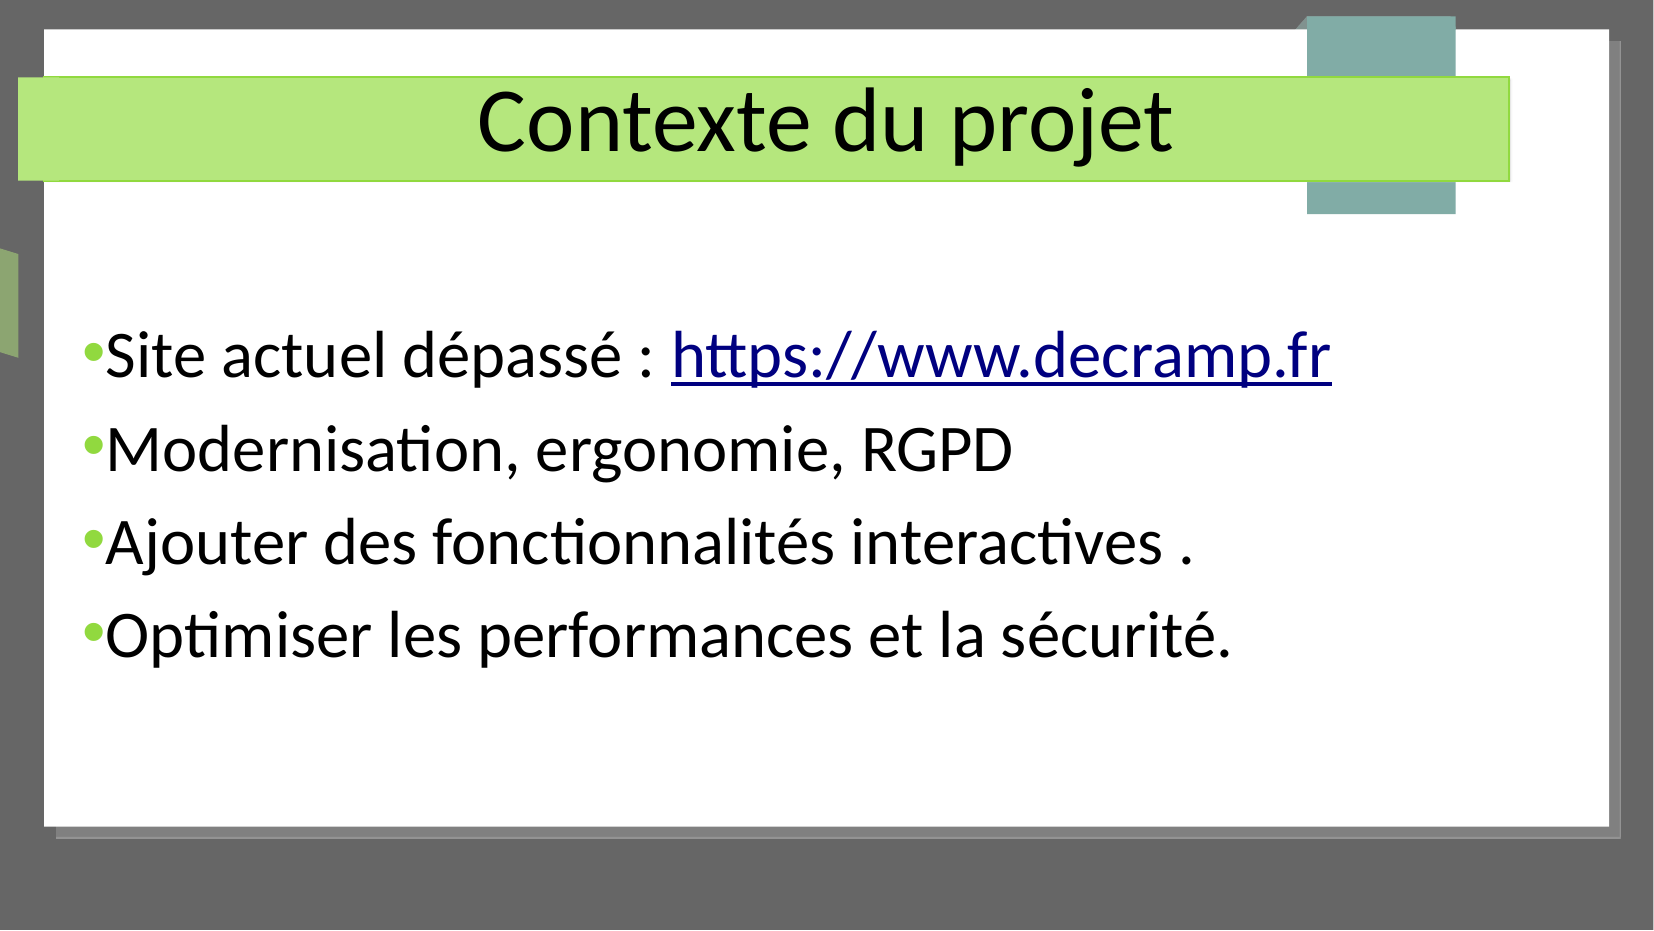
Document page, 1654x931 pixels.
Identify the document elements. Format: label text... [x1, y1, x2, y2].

title Contexte du projet [82, 37, 1571, 193]
list Site actuel dépassé : https://www.decramp.fr Modernisation, ergonomie, RGPD Ajouter des fonctionnalités interactives . Optimiser les performances et la sécurité. [82, 217, 1571, 757]
